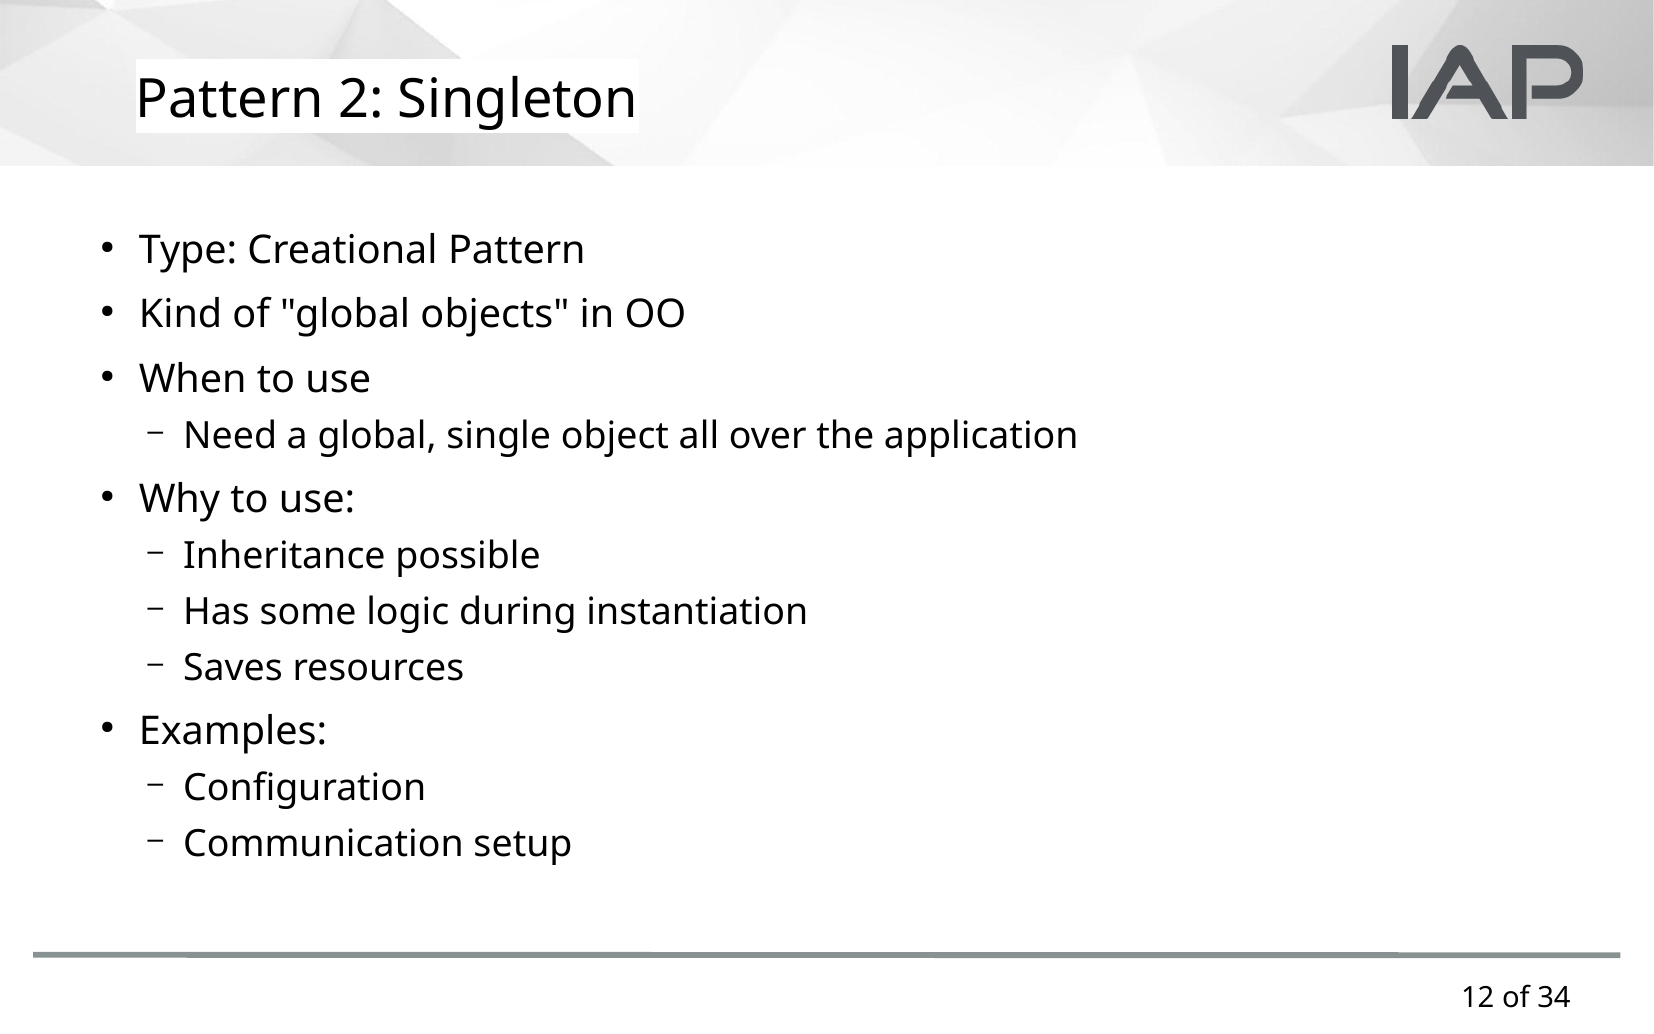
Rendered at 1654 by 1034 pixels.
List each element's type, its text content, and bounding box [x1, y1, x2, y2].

list Type: Creational Pattern Kind of "global objects" in OO When to use Need a global, single object all over the application Why to use: Inheritance possible Has some logic during instantiation Saves resources Examples: Configuration Communication setup [82, 221, 1571, 916]
title Pattern 2: Singleton [135, 41, 1264, 152]
picture [0, 0, 1654, 166]
